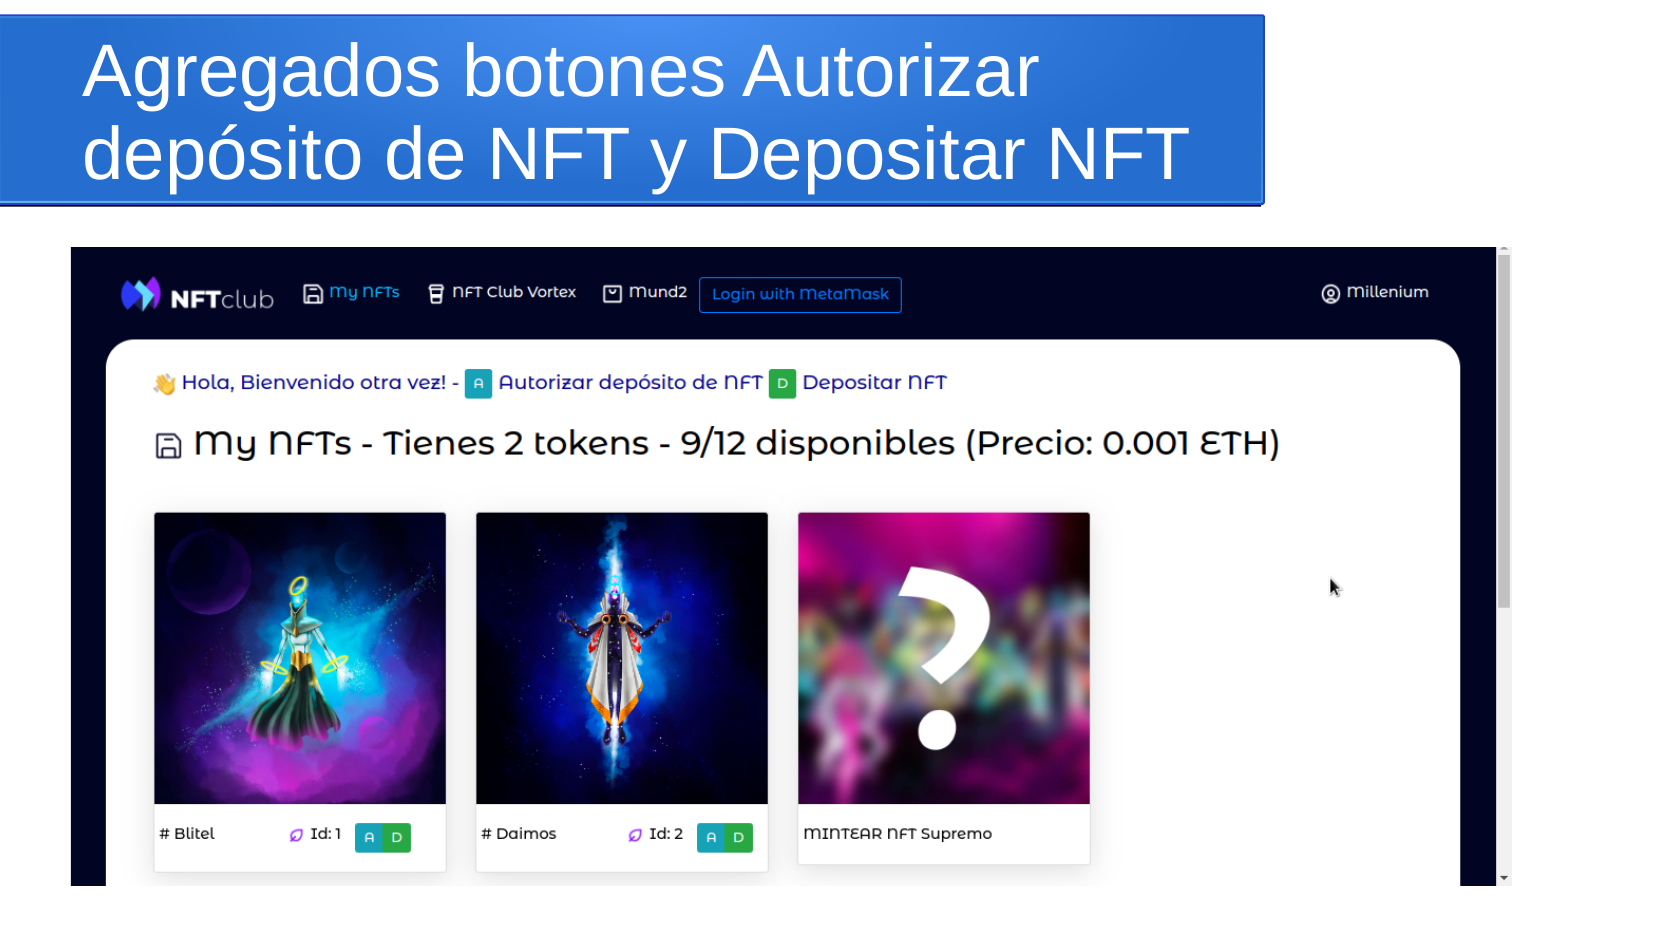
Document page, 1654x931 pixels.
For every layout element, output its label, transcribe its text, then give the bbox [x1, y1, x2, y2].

picture [70, 247, 1512, 886]
title Agregados botones Autorizar depósito de NFT y Depositar NFT [82, 29, 1235, 196]
